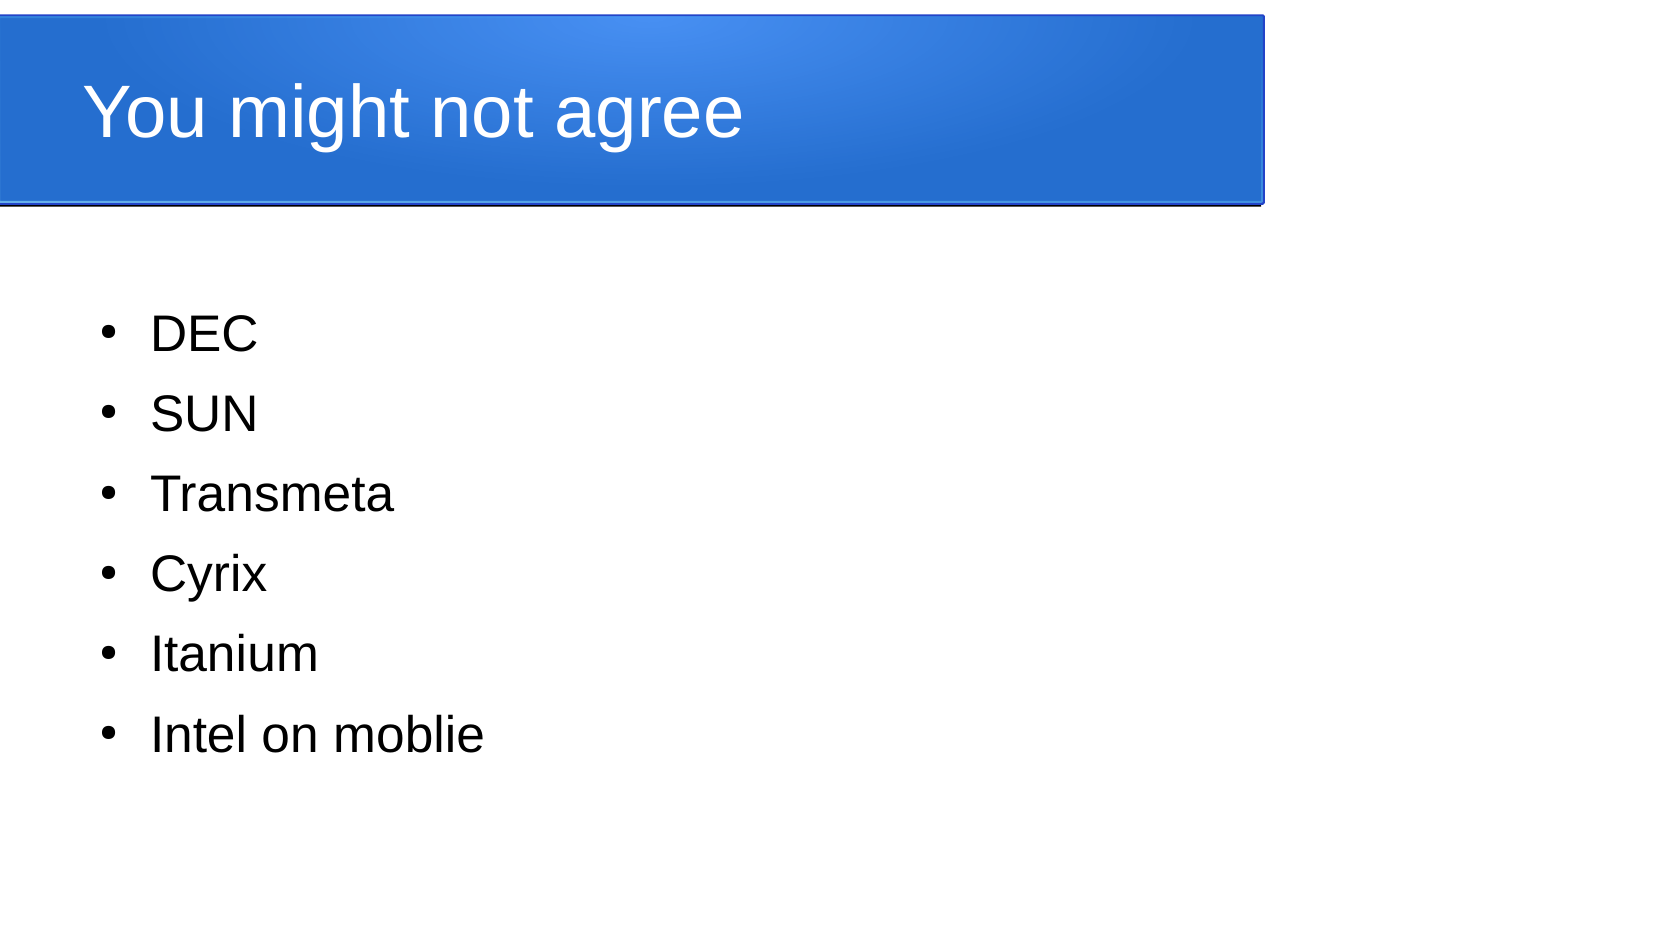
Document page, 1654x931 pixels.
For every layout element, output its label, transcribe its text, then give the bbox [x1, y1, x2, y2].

title You might not agree [82, 35, 1235, 189]
list DEC SUN Transmeta Cyrix Itanium Intel on moblie [82, 224, 1571, 764]
